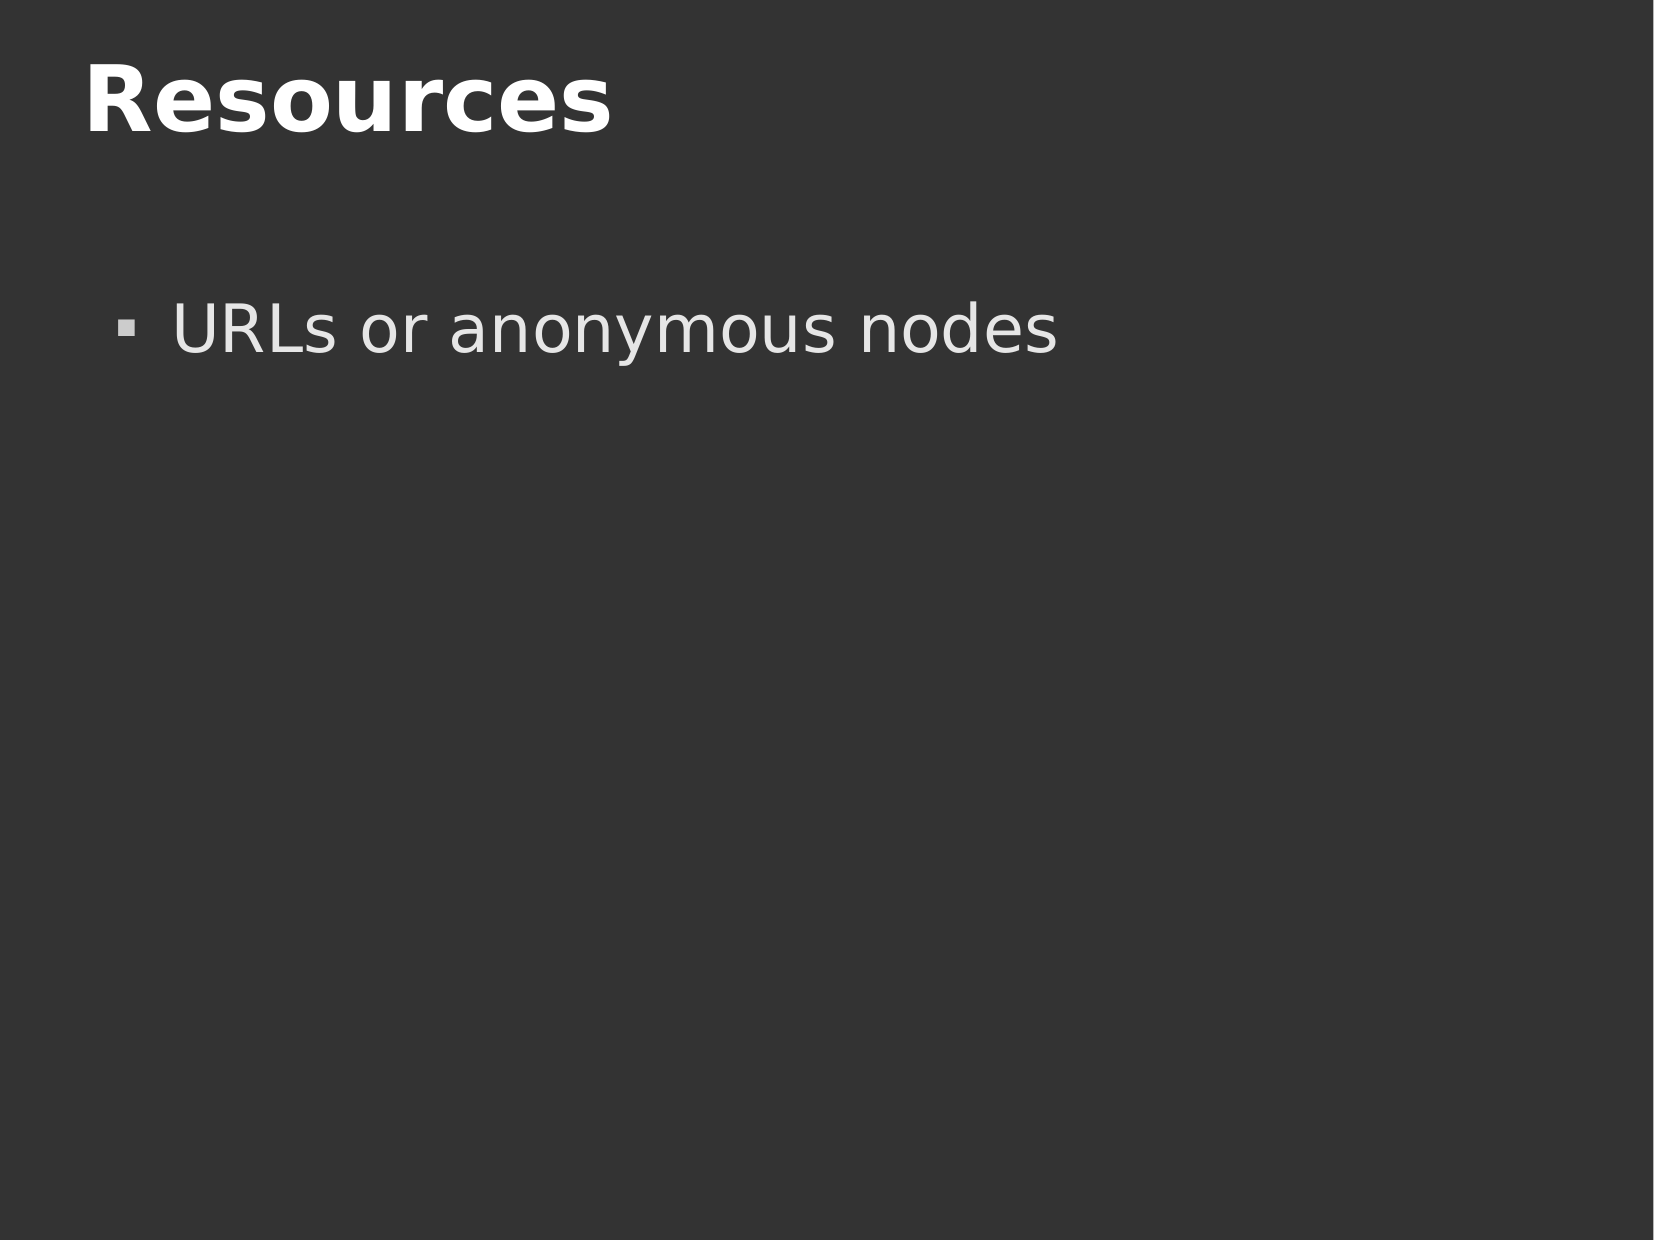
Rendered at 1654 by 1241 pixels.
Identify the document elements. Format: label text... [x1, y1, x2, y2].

list URLs or anonymous nodes [82, 290, 1571, 1094]
title Resources [82, 46, 1571, 154]
